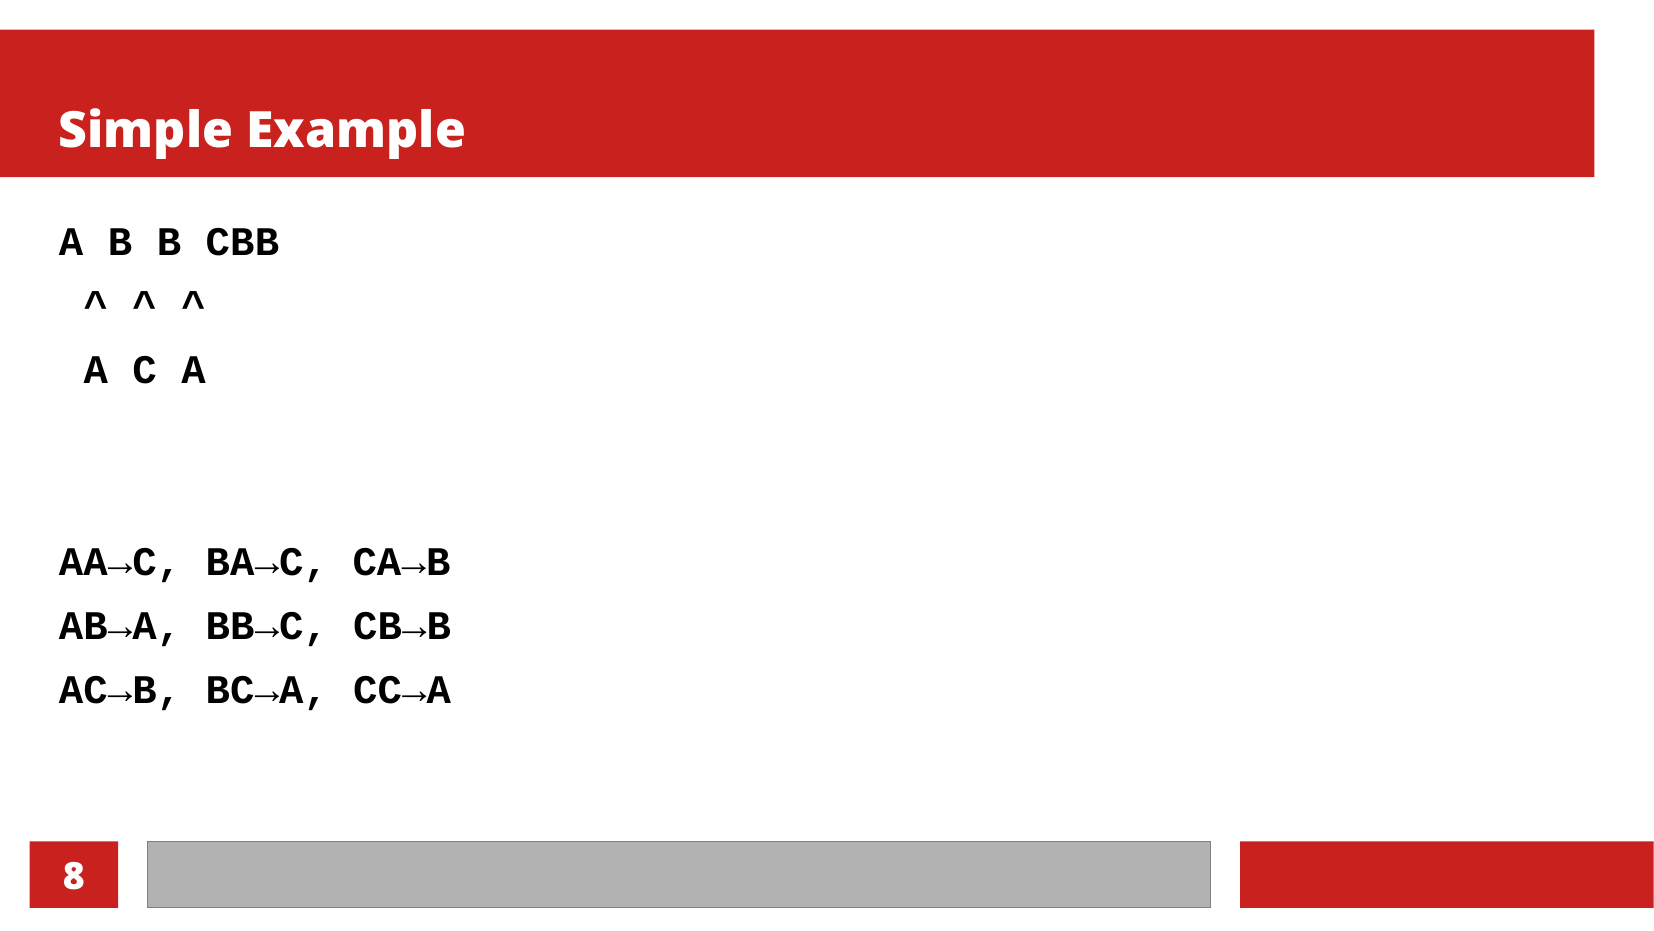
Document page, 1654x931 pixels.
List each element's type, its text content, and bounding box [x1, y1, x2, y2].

title Simple Example [59, 44, 1595, 163]
list A B B CBB ^ ^ ^ A C A AA→C, BA→C, CA→B AB→A, BB→C, CB→B AC→B, BC→A, CC→A [59, 221, 1565, 798]
